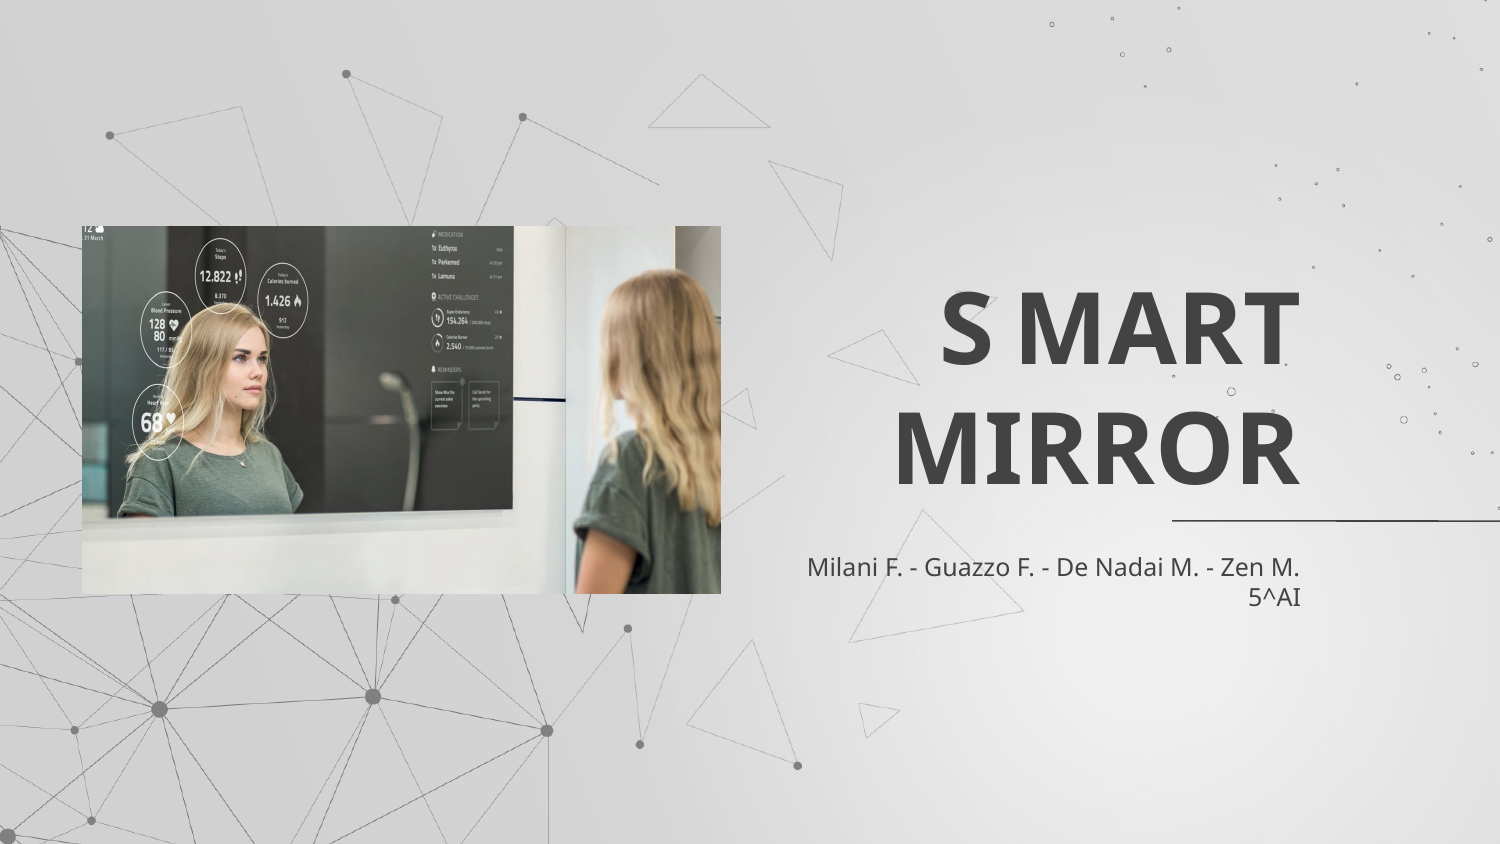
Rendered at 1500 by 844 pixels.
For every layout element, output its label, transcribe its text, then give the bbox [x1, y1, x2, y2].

picture [0, 0, 1500, 844]
subtitle Milani F. - Guazzo F. - De Nadai M. - Zen M. 5^AI [602, 520, 1316, 626]
title S MART MIRROR [721, 226, 1317, 520]
